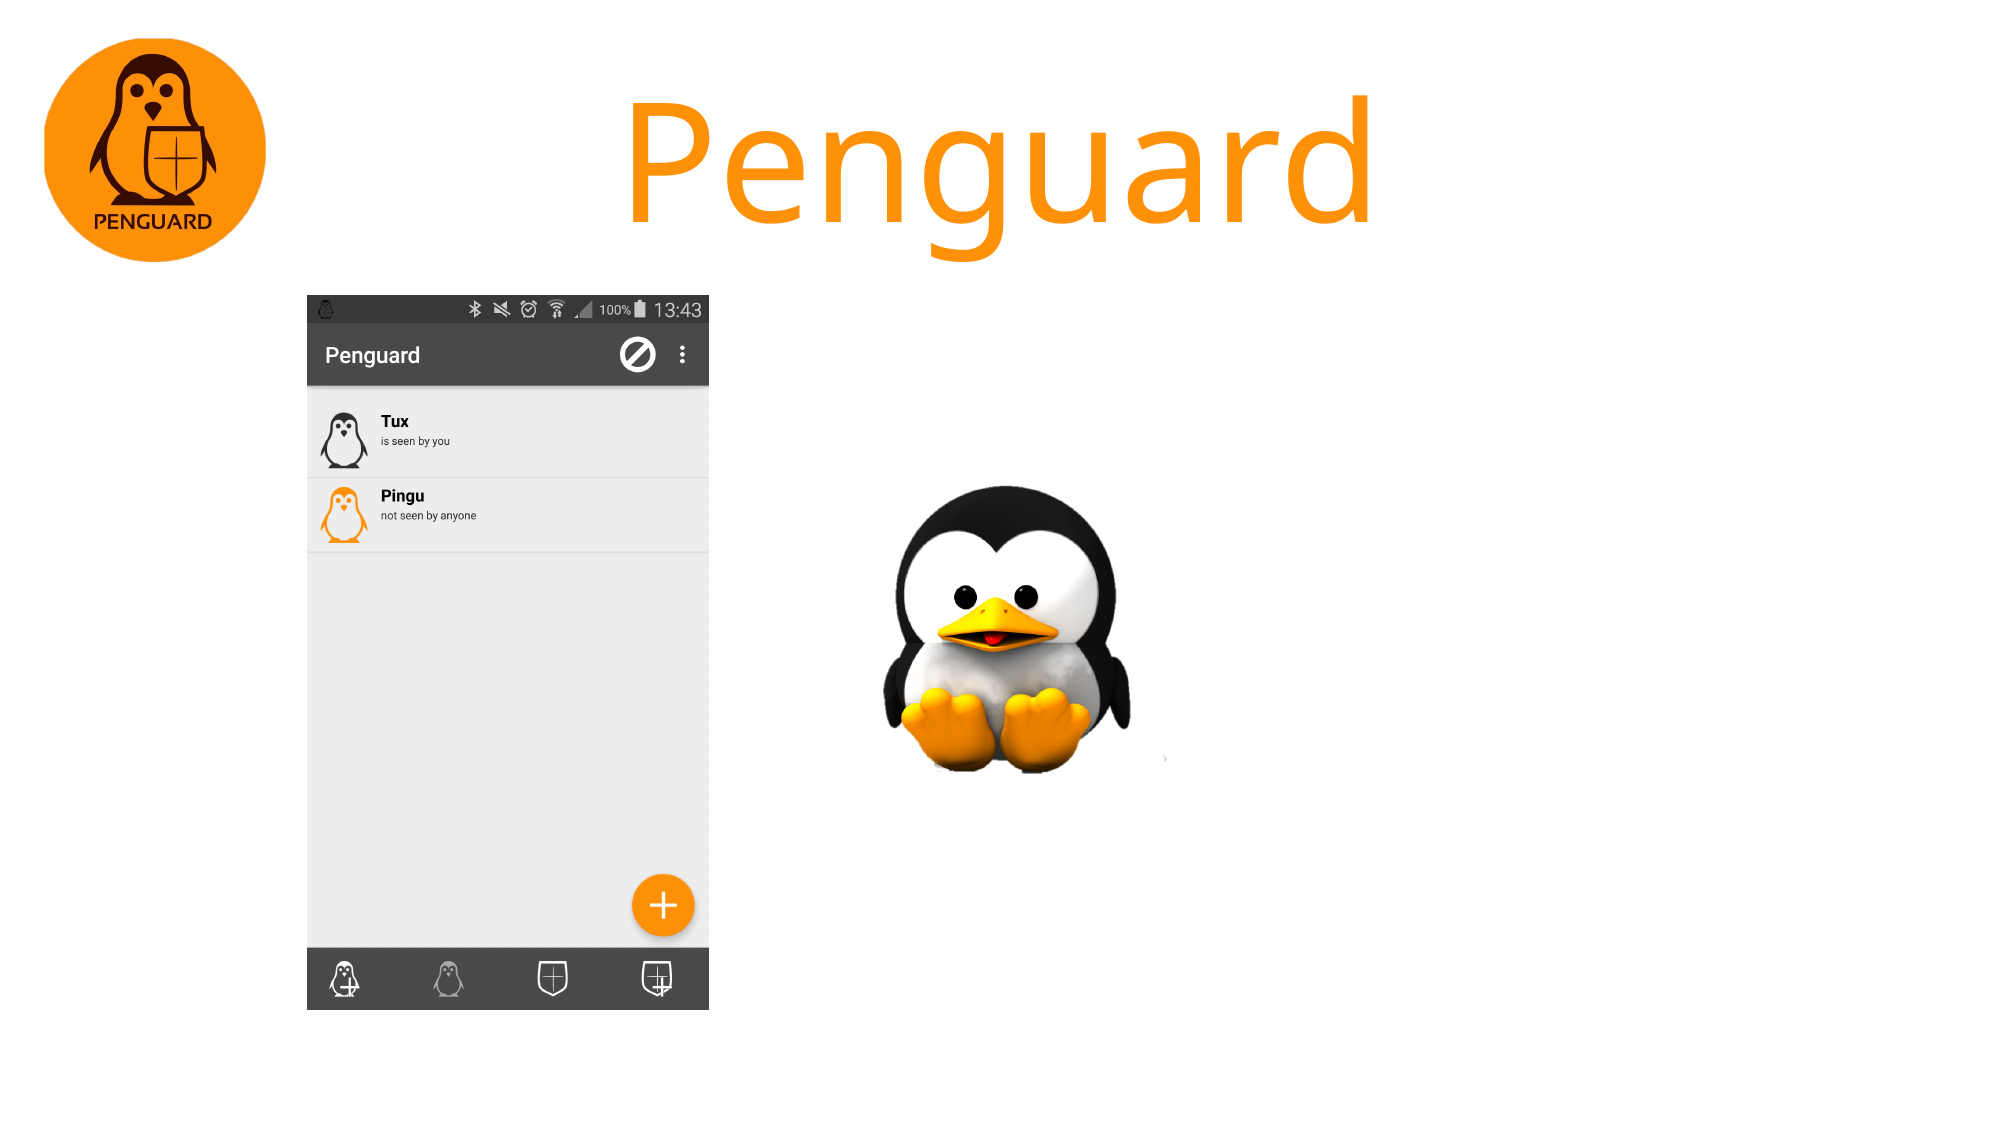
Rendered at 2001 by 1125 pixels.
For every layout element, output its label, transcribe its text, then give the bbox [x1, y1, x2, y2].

picture [42, 37, 266, 262]
picture [307, 295, 709, 1010]
title Penguard [137, 59, 1863, 278]
picture [774, 425, 1237, 888]
